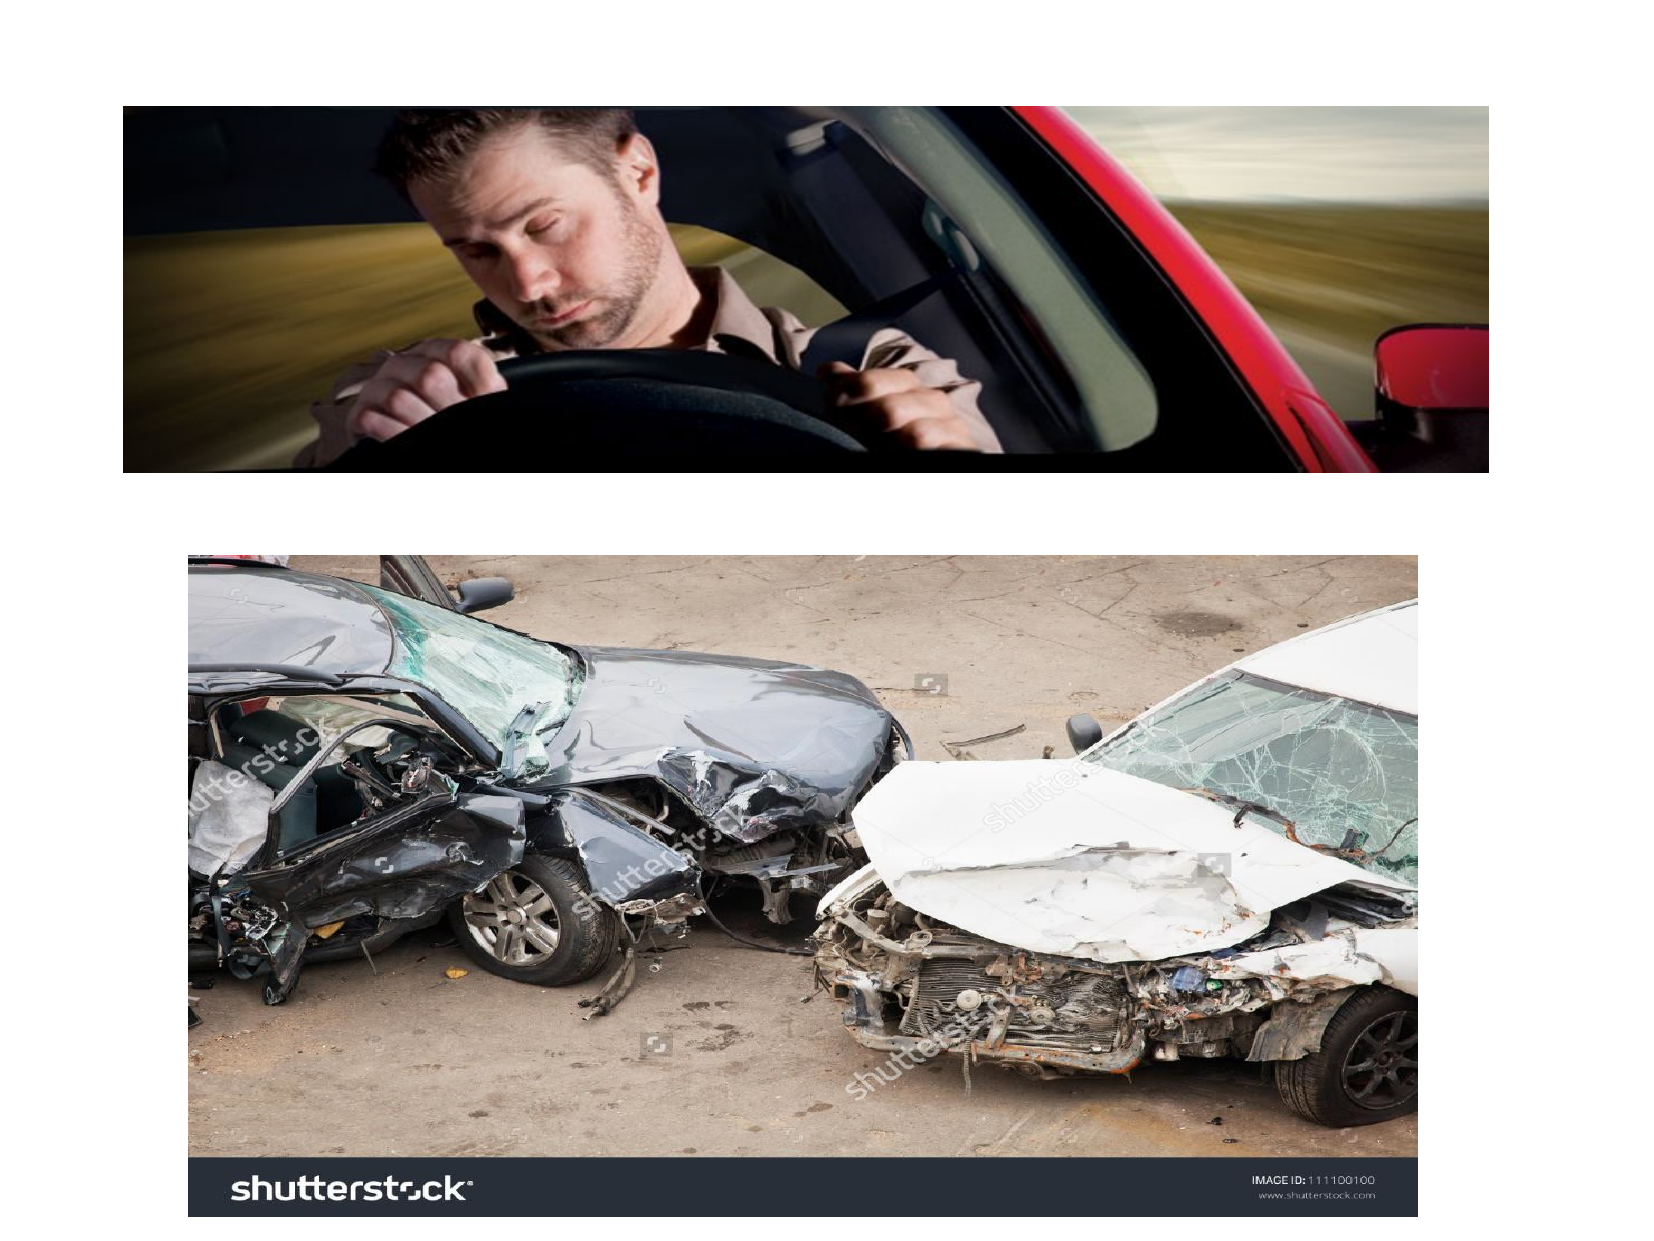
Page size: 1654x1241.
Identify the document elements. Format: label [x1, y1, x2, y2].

picture [188, 555, 1418, 1217]
picture [123, 106, 1489, 473]
